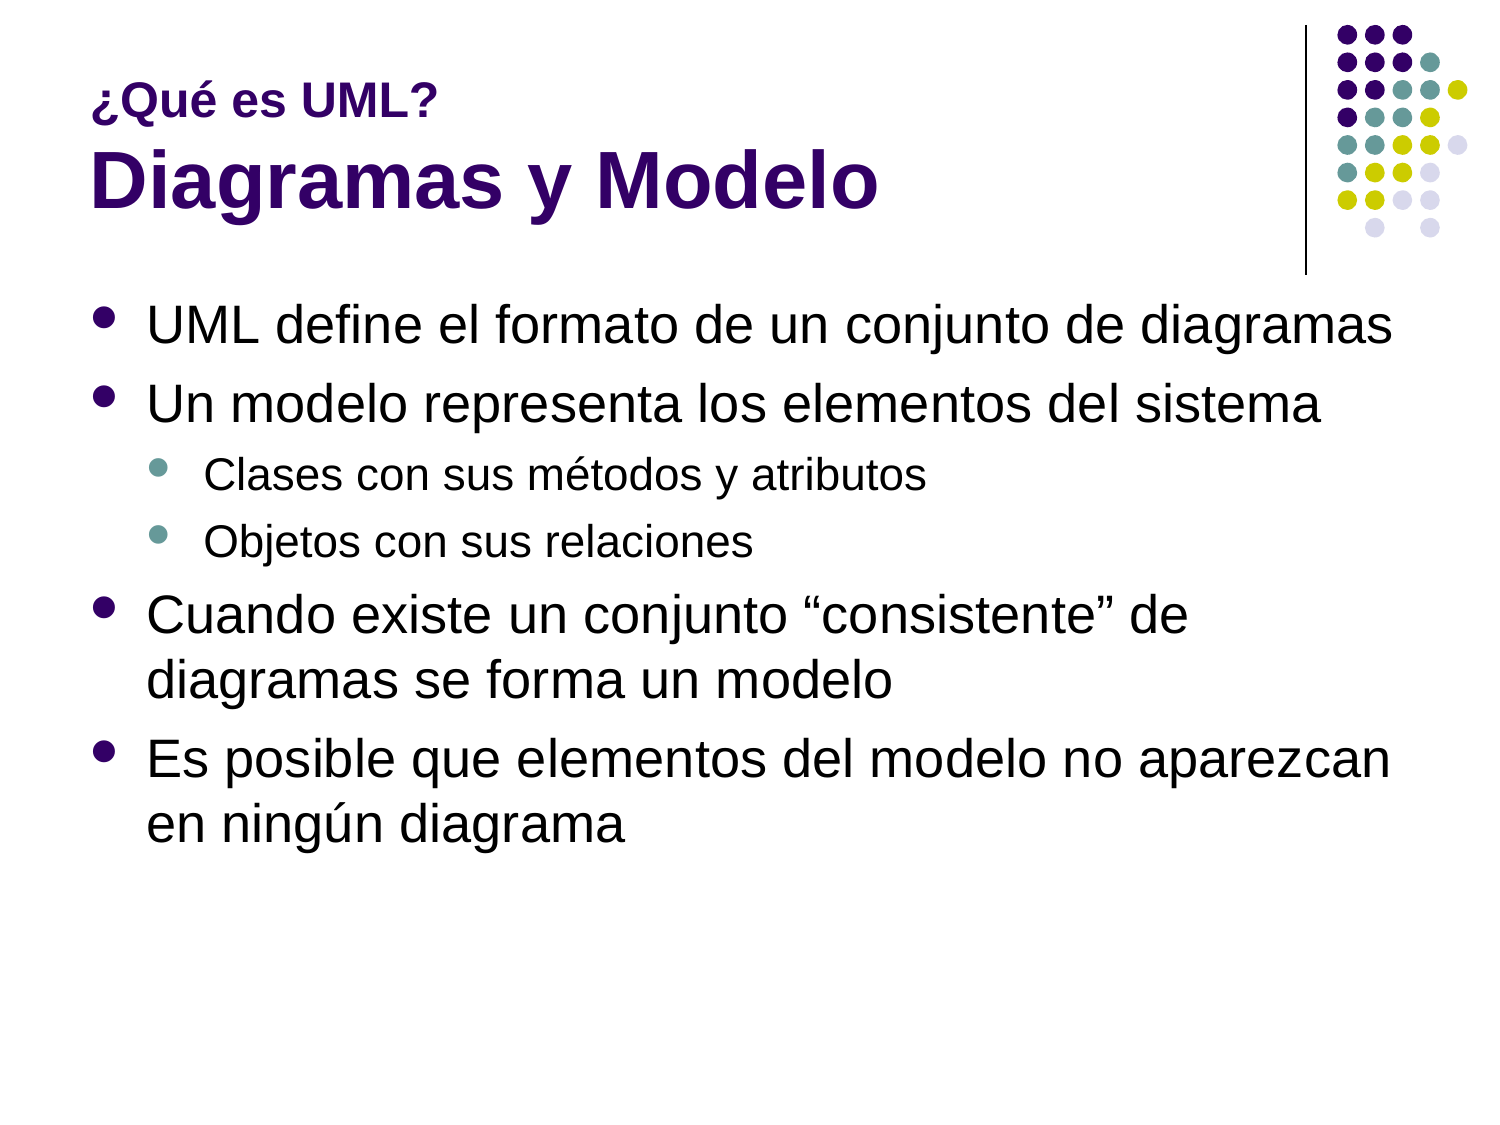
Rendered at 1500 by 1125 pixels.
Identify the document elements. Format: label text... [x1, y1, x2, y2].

title ¿Qué es UML? Diagramas y Modelo [74, 20, 1313, 233]
list UML define el formato de un conjunto de diagramas Un modelo representa los elementos del sistema Clases con sus métodos y atributos Objetos con sus relaciones Cuando existe un conjunto “consistente” de diagramas se forma un modelo Es posible que elementos del modelo no aparezcan en ningún diagrama [75, 282, 1426, 1006]
